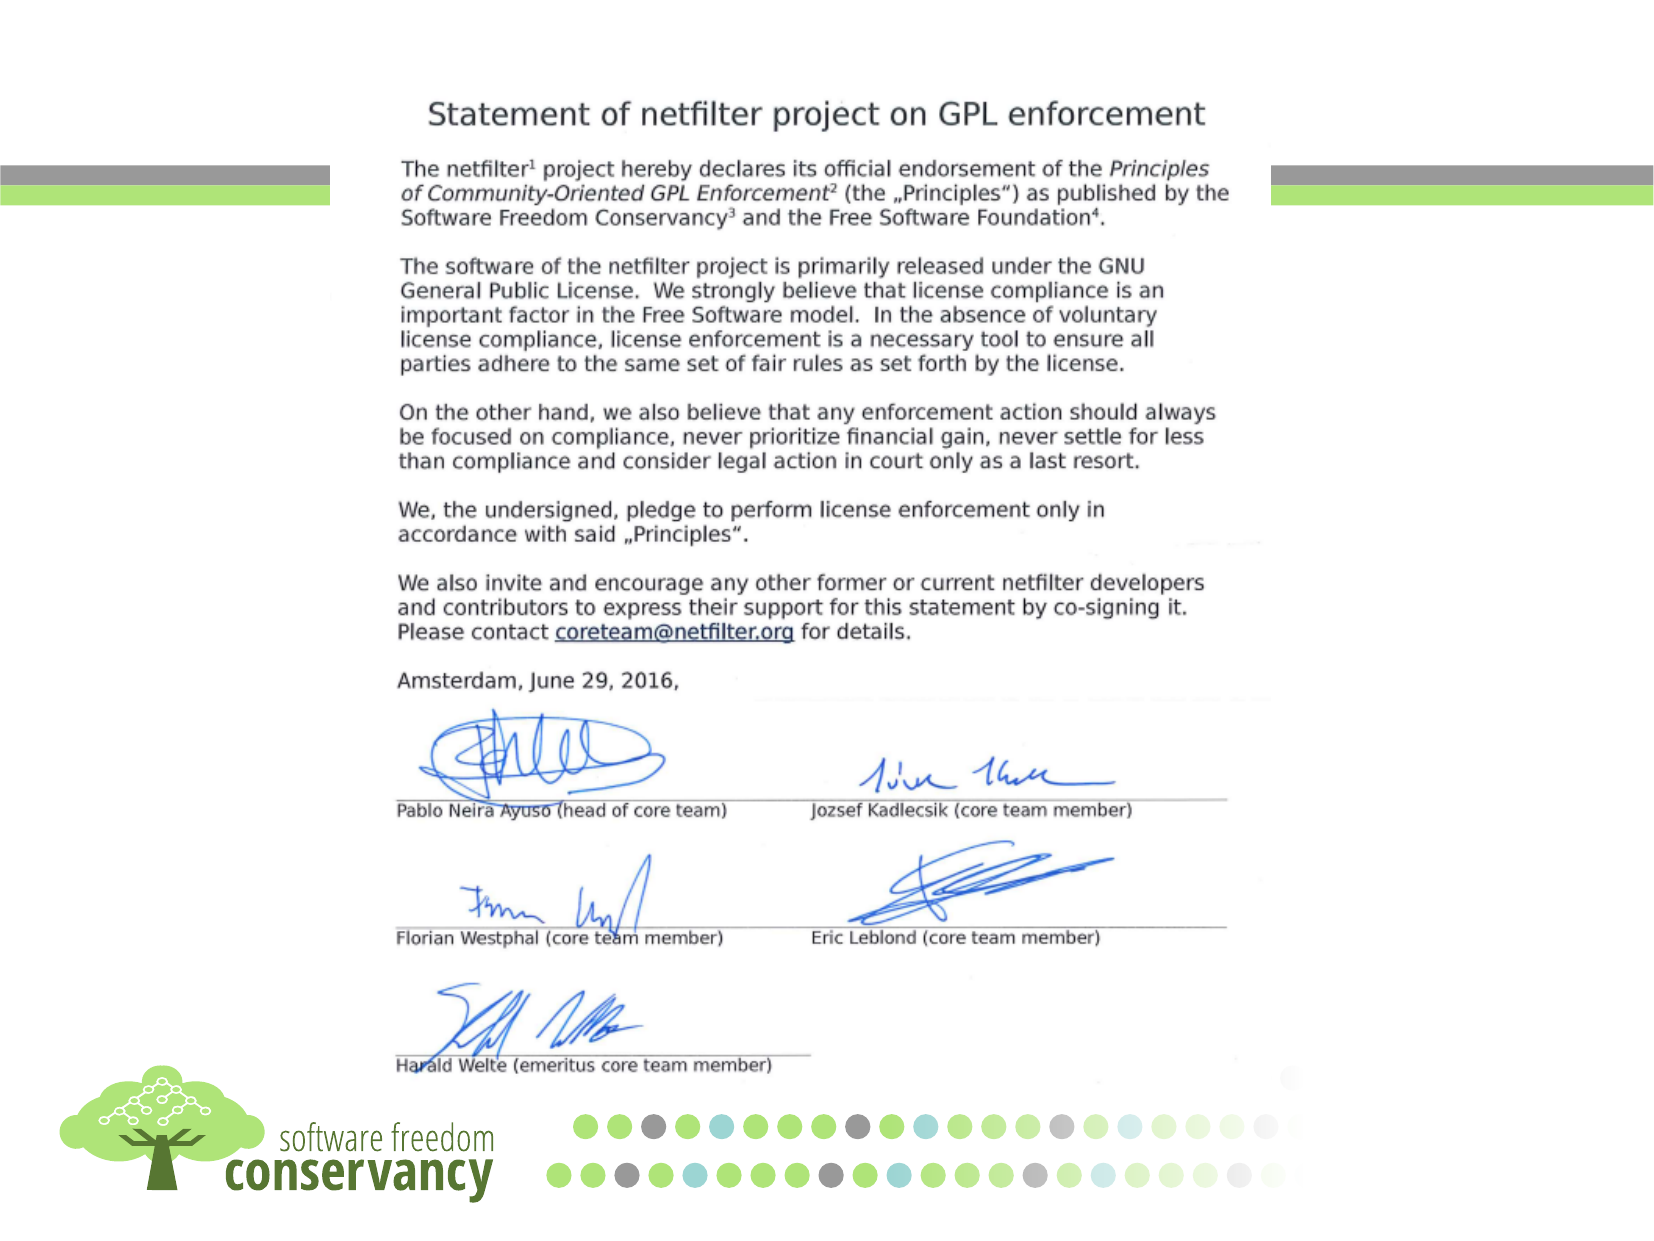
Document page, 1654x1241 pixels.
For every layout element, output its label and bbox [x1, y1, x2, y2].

picture [330, 74, 1271, 1099]
